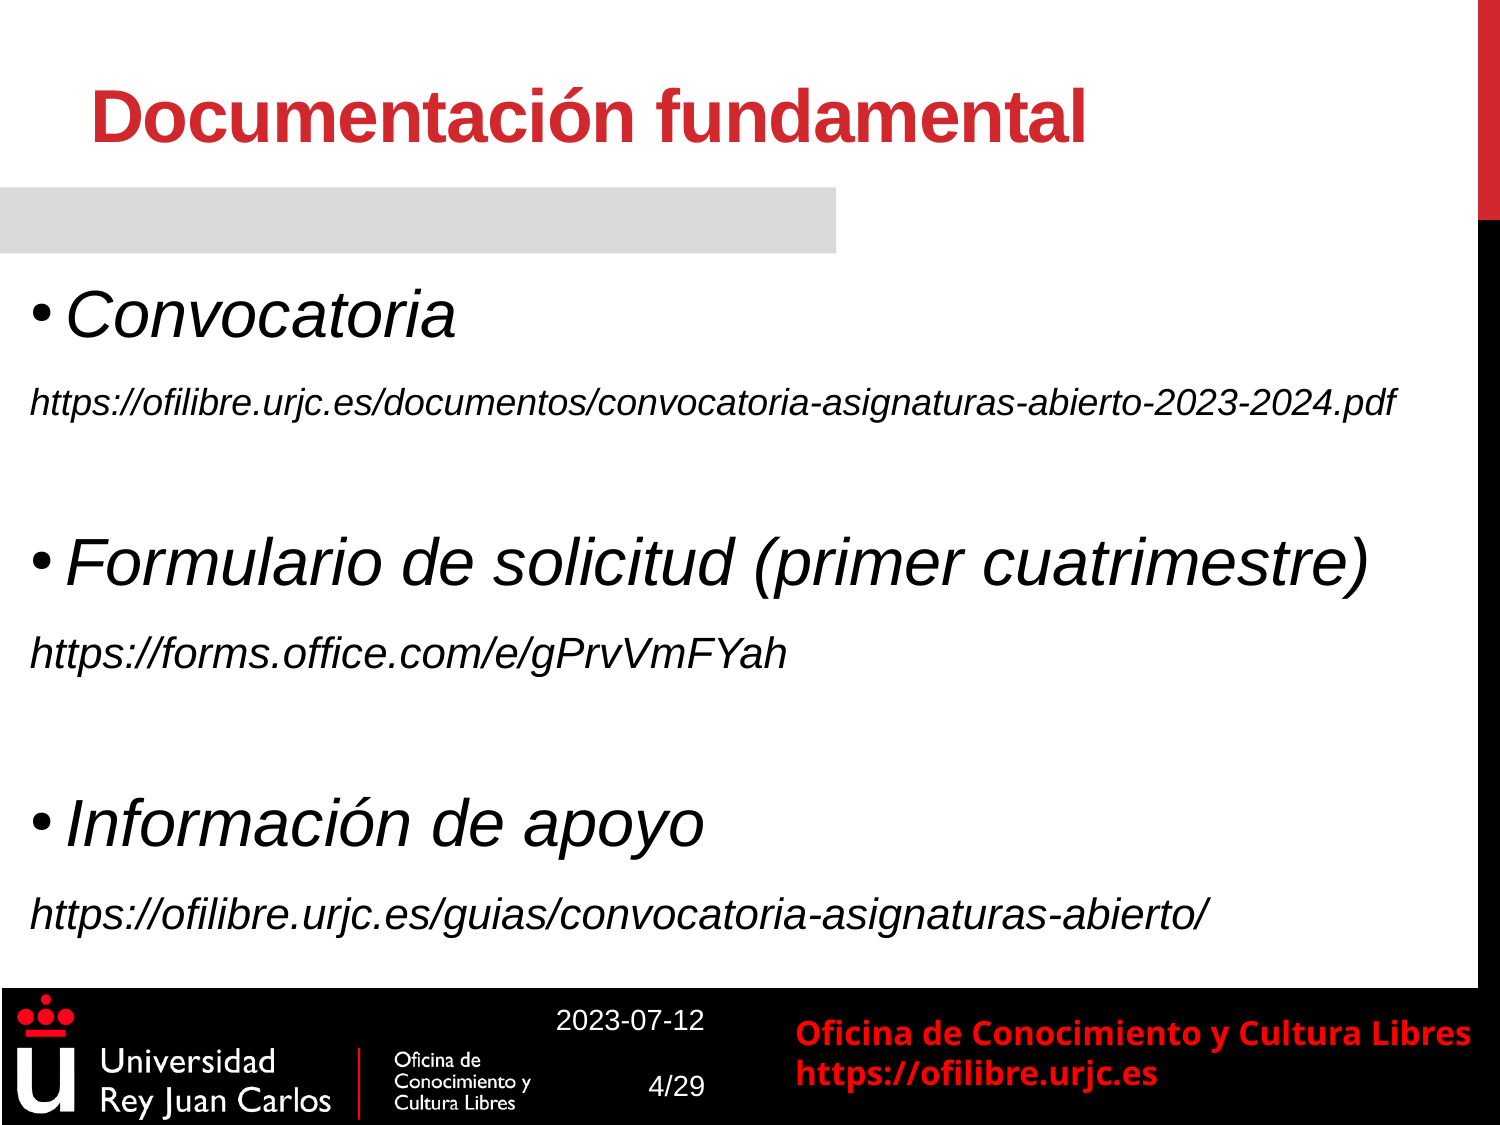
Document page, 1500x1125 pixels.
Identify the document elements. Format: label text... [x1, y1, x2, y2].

title [75, 7, 1425, 196]
text_box Documentación fundamental [0, 24, 1326, 172]
text_box Convocatoria https://ofilibre.urjc.es/documentos/convocatoria-asignaturas-abierto-2023-2024.pdf Formulario de solicitud (primer cuatrimestre) https://forms.office.com/e/gPrvVmFYah Información de apoyo https://ofilibre.urjc.es/guias/convocatoria-asignaturas-abierto/ [15, 270, 1411, 945]
picture [17, 994, 531, 1120]
